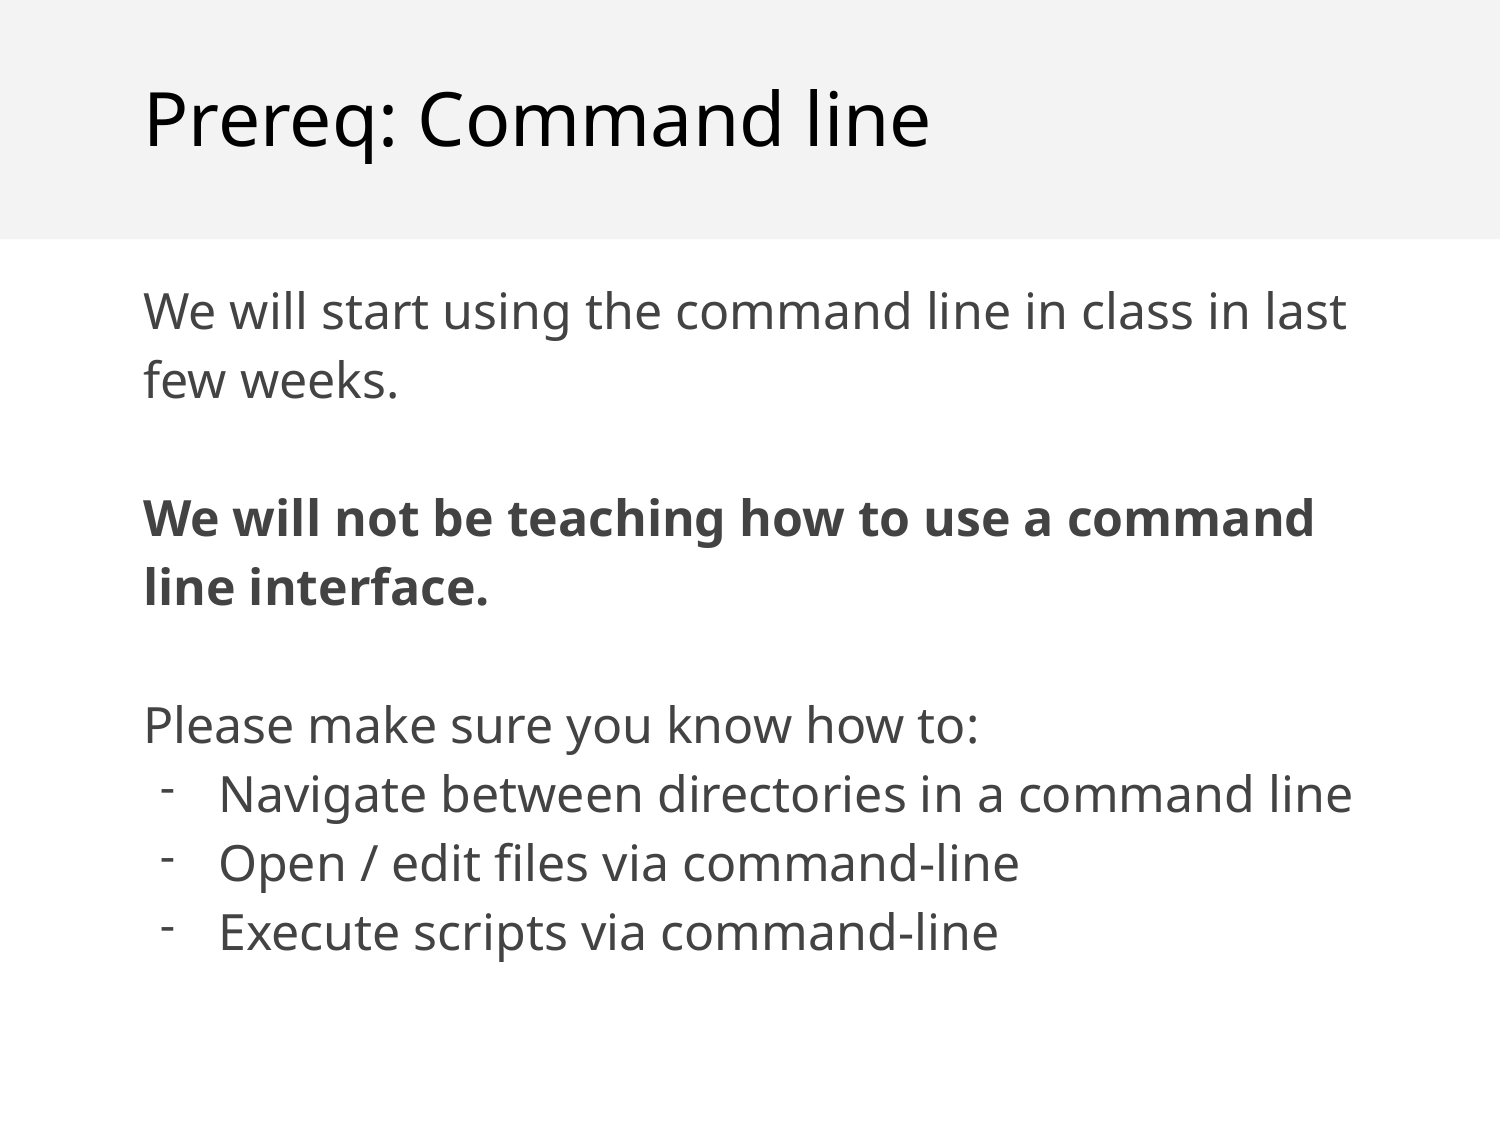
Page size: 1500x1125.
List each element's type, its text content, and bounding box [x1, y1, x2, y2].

title Prereq: Command line [128, 56, 1372, 183]
list We will start using the command line in class in last few weeks. We will not be teaching how to use a command line interface. Please make sure you know how to: Navigate between directories in a command line Open / edit files via command-line Execute scripts via command-line [128, 255, 1372, 1004]
